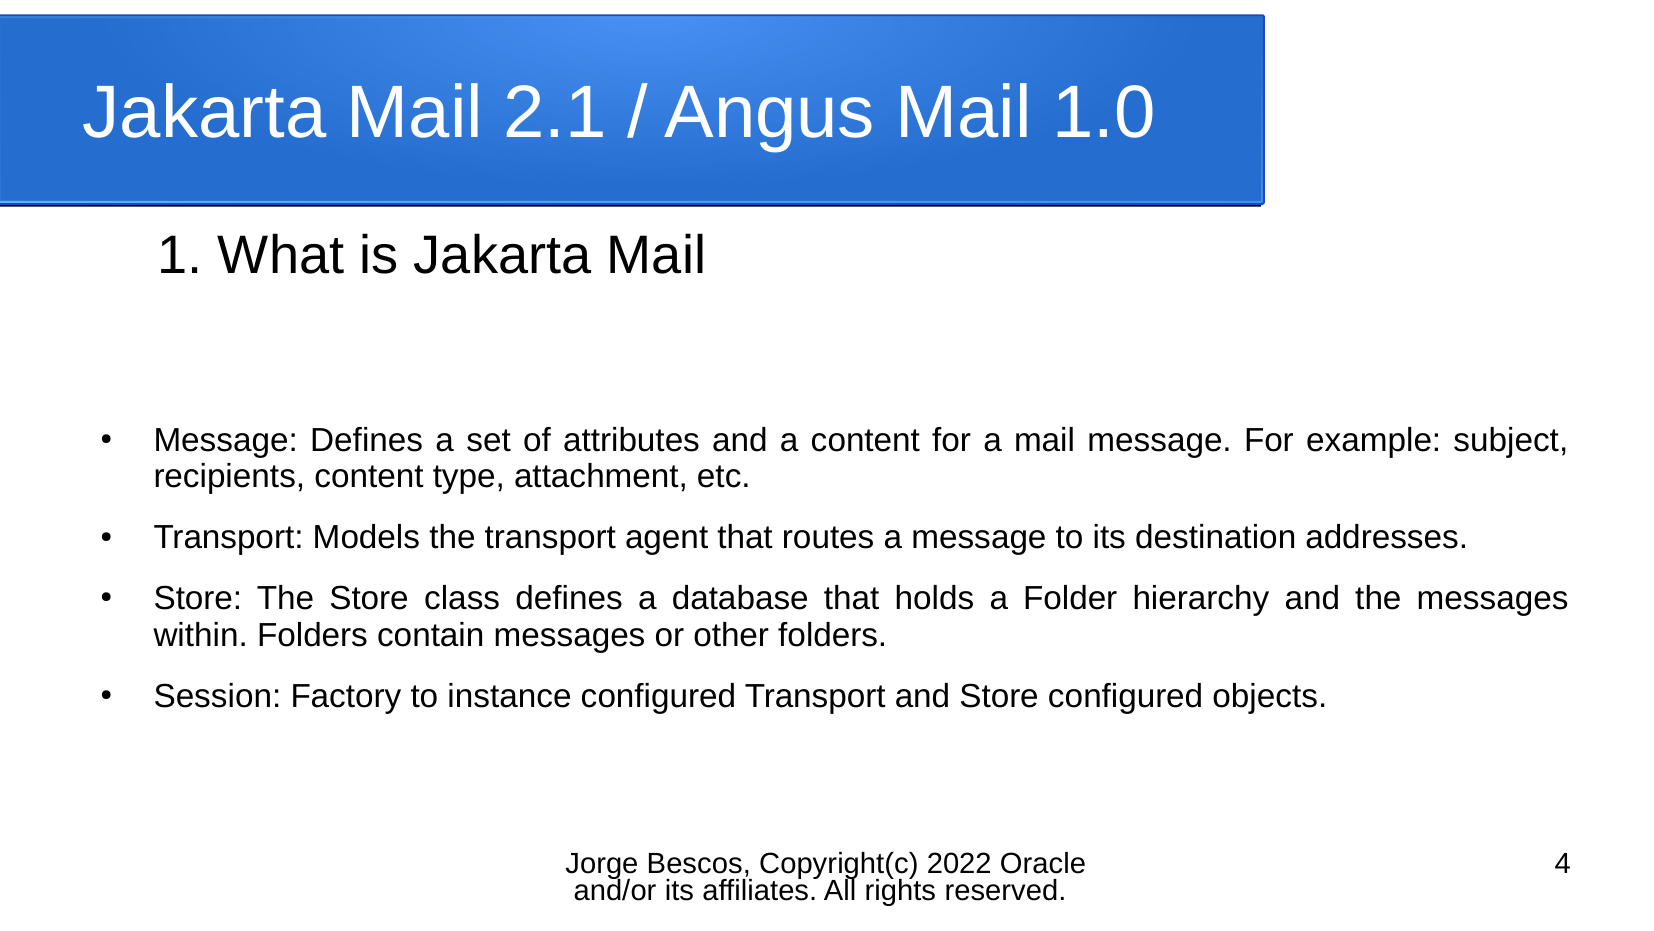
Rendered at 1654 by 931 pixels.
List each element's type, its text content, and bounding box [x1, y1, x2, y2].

list Message: Defines a set of attributes and a content for a mail message. For example: subject, recipients, content type, attachment, etc. Transport: Models the transport agent that routes a message to its destination addresses. Store: The Store class defines a database that holds a Folder hierarchy and the messages within. Folders contain messages or other folders. Session: Factory to instance configured Transport and Store configured objects. [82, 360, 1571, 736]
title Jakarta Mail 2.1 / Angus Mail 1.0 [82, 35, 1235, 189]
list 1. What is Jakarta Mail [82, 224, 1571, 360]
